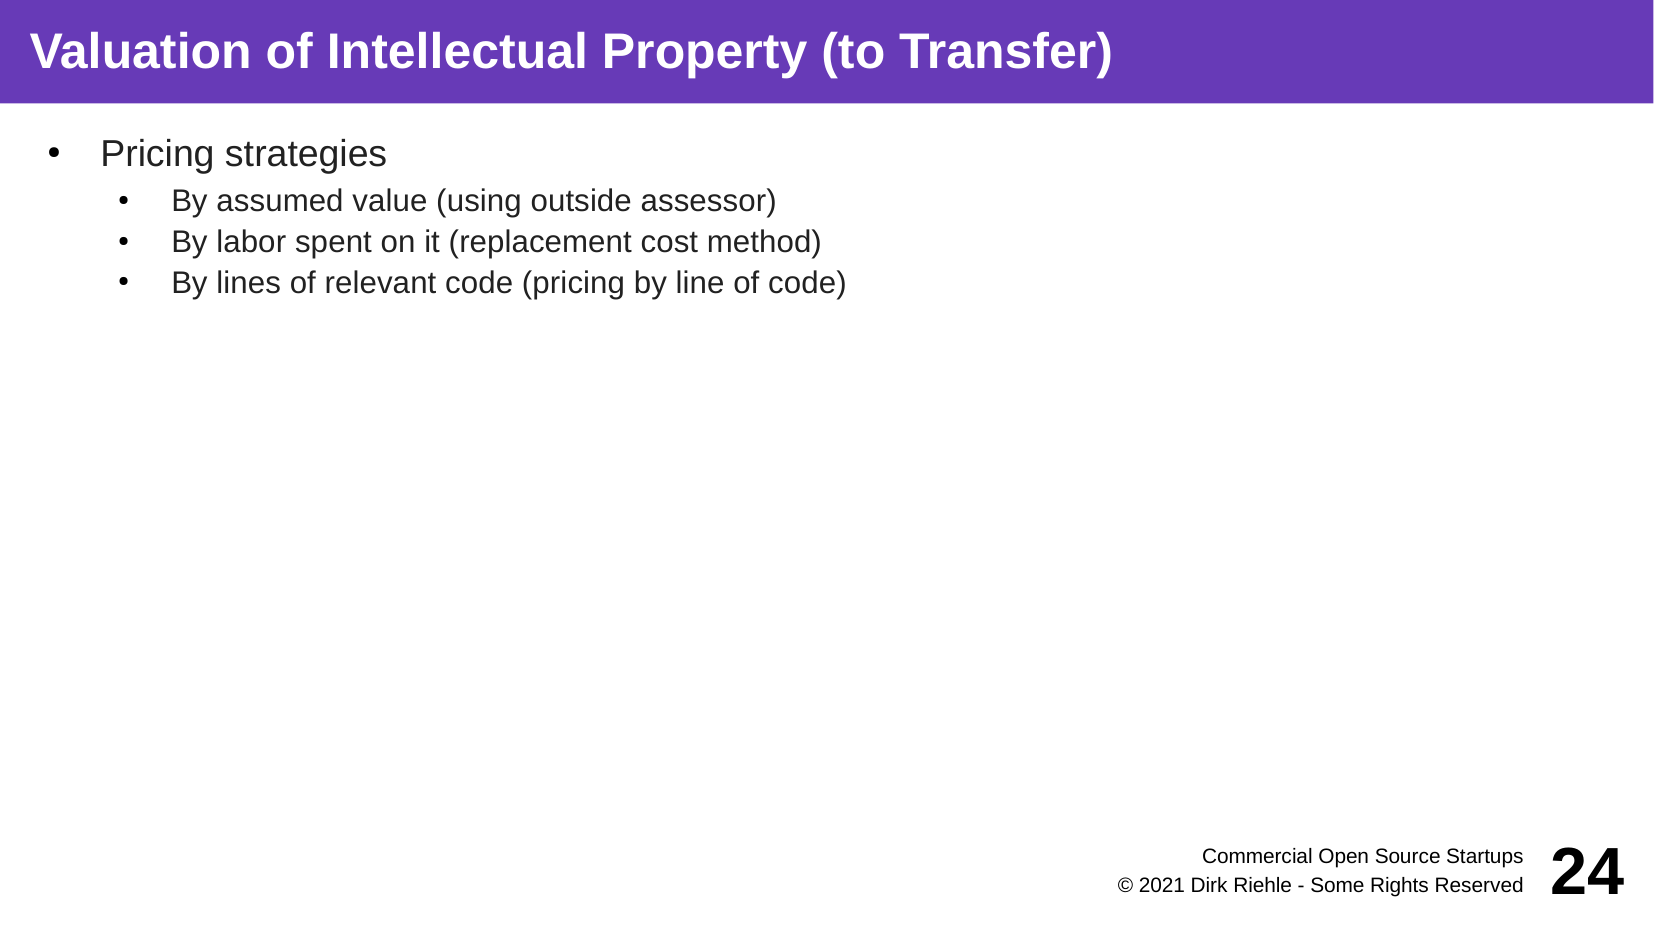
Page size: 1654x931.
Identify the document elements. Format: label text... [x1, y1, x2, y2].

title Valuation of Intellectual Property (to Transfer) [0, 0, 1654, 104]
list Pricing strategies By assumed value (using outside assessor) By labor spent on it (replacement cost method) By lines of relevant code (pricing by line of code) [29, 132, 1625, 813]
